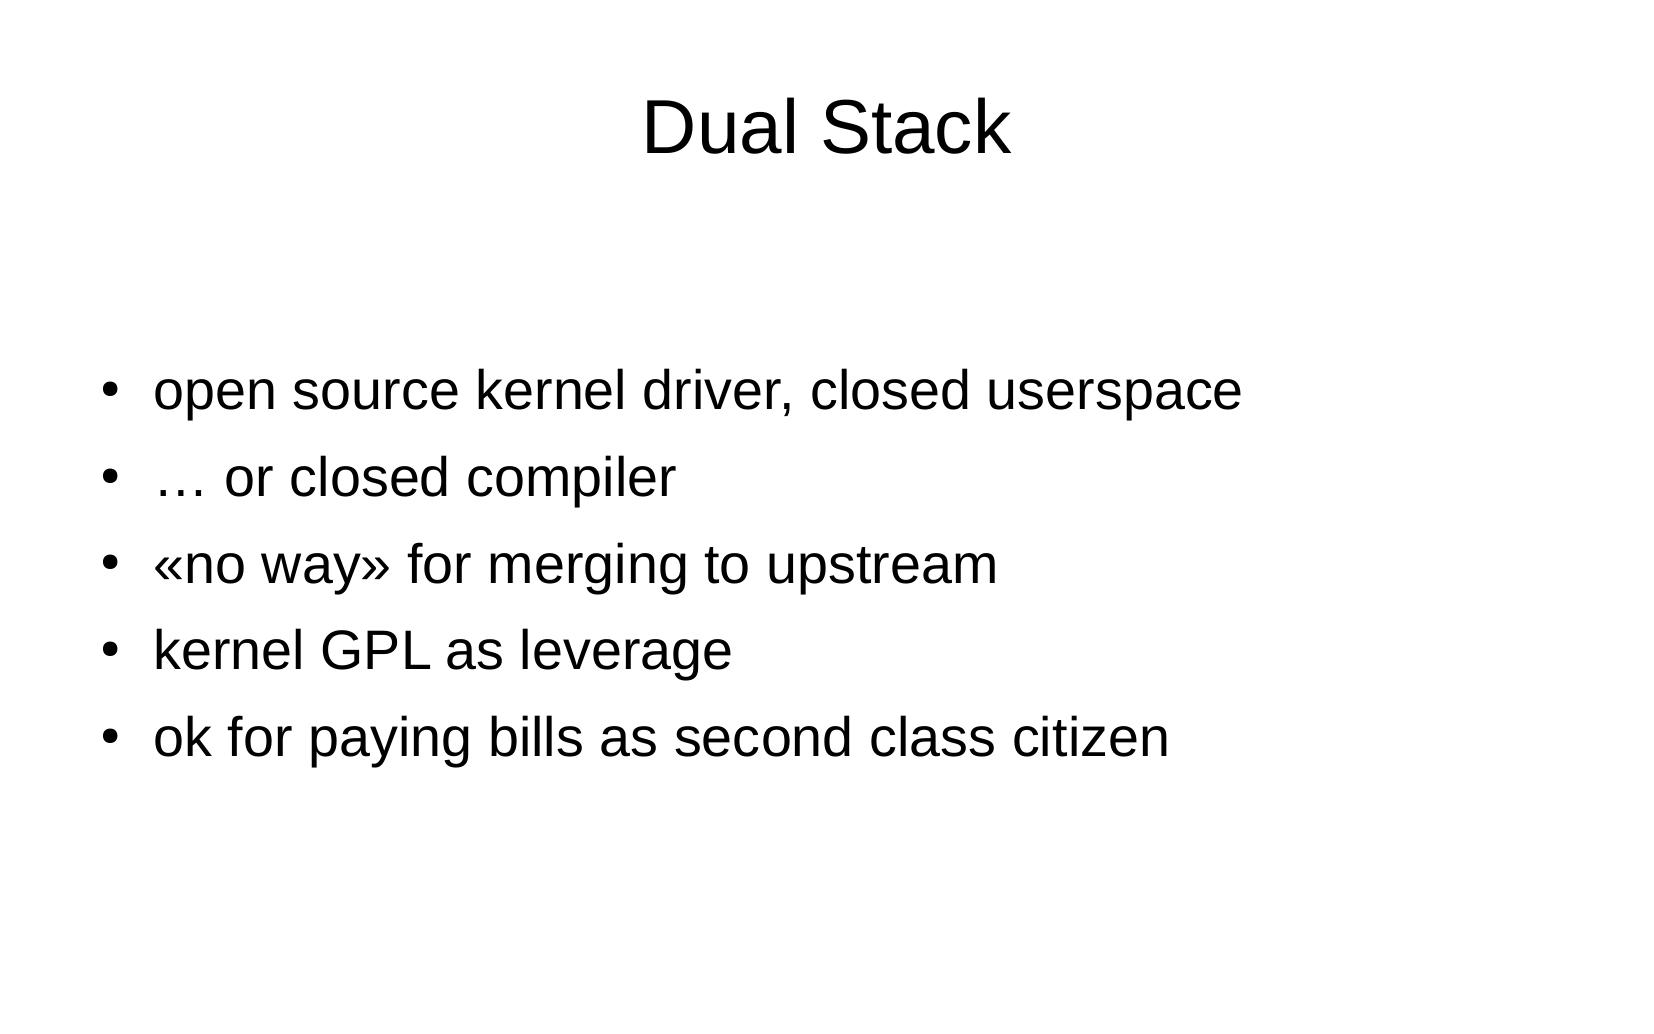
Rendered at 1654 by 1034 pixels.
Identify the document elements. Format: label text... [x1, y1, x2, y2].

list open source kernel driver, closed userspace … or closed compiler «no way» for merging to upstream kernel GPL as leverage ok for paying bills as second class citizen [82, 359, 1571, 851]
title Dual Stack [82, 41, 1571, 214]
